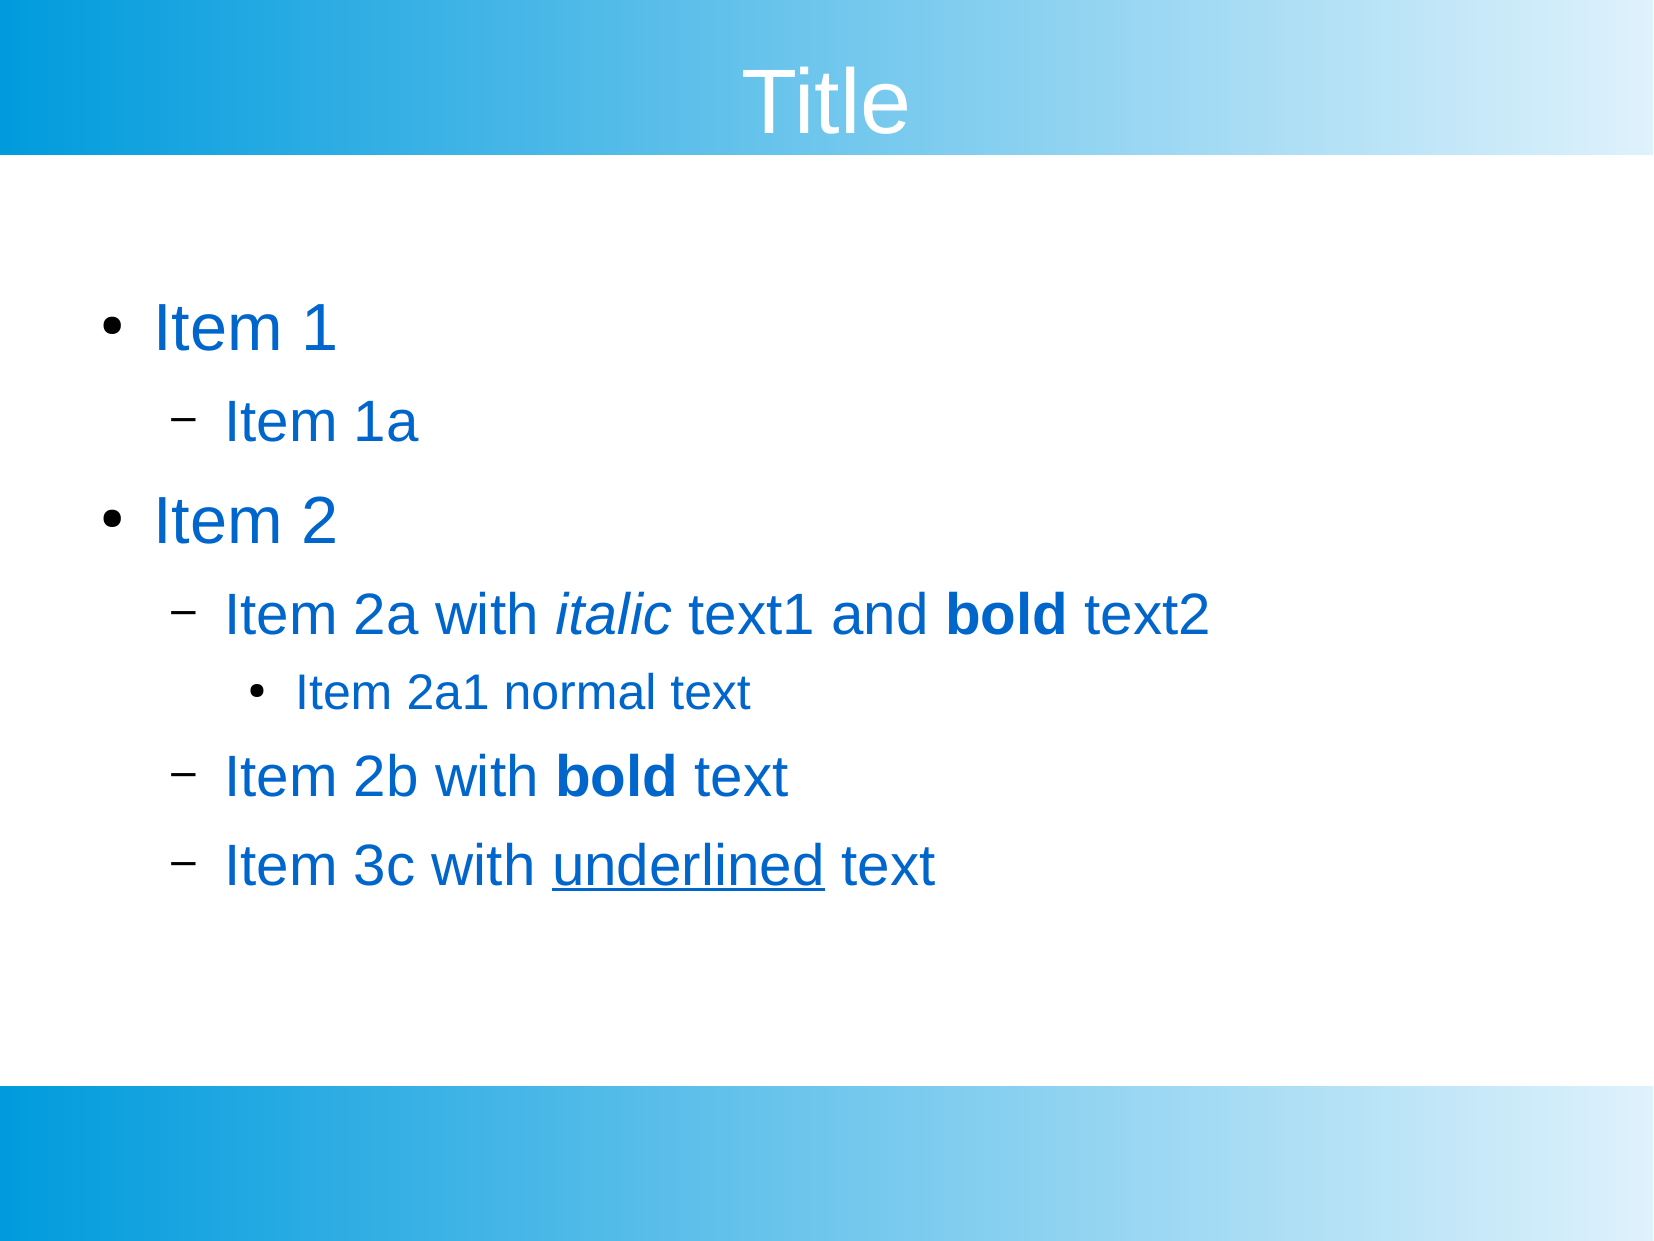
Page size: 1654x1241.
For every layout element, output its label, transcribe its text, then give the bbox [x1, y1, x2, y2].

list Item 1 Item 1a Item 2 Item 2a with italic text1 and bold text2 Item 2a1 normal text Item 2b with bold text Item 3c with underlined text [82, 290, 1571, 1010]
title Title [82, 49, 1571, 155]
